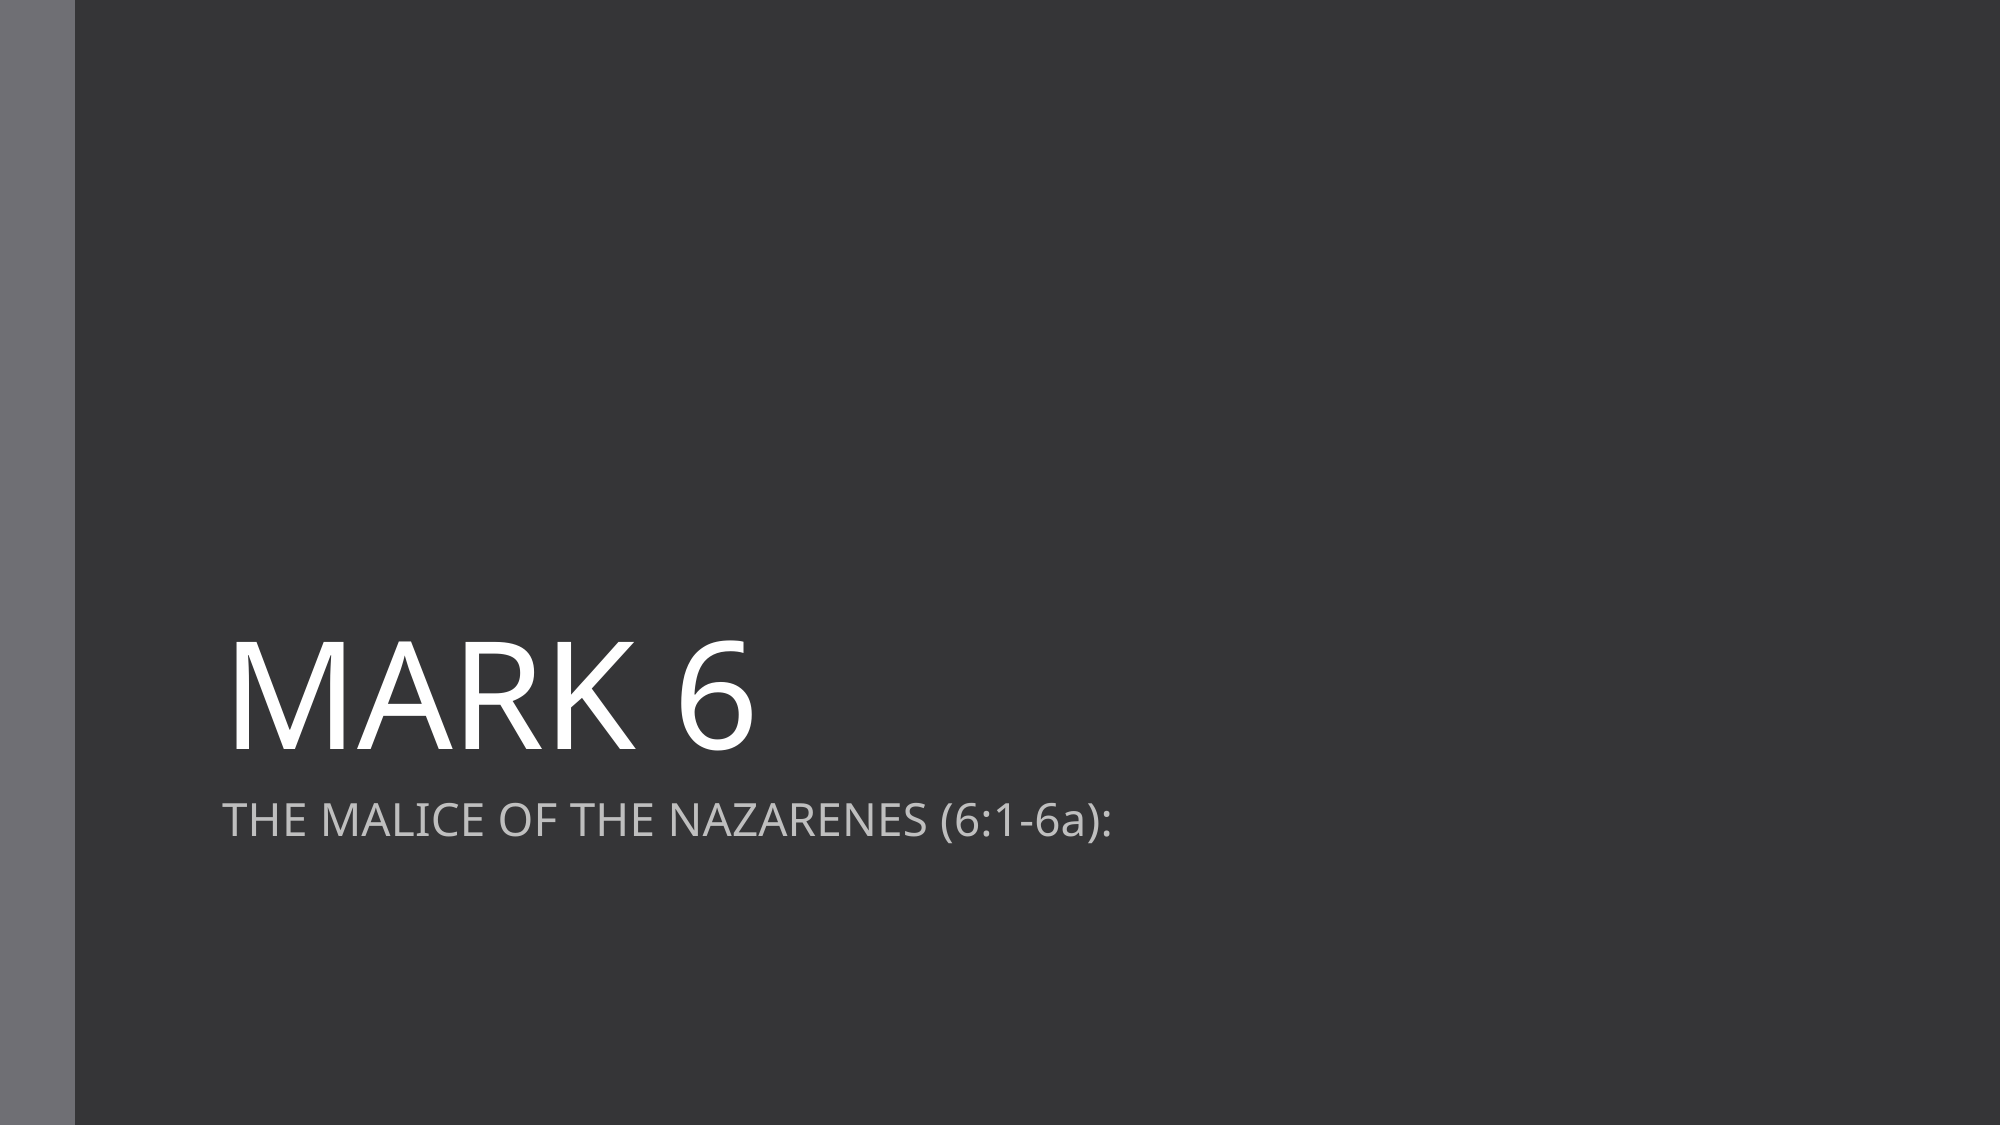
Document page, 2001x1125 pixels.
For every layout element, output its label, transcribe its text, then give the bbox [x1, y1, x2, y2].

title MARK 6 [206, 124, 1752, 787]
subtitle THE MALICE OF THE NAZARENES (6:1-6a): [206, 787, 1752, 1066]
